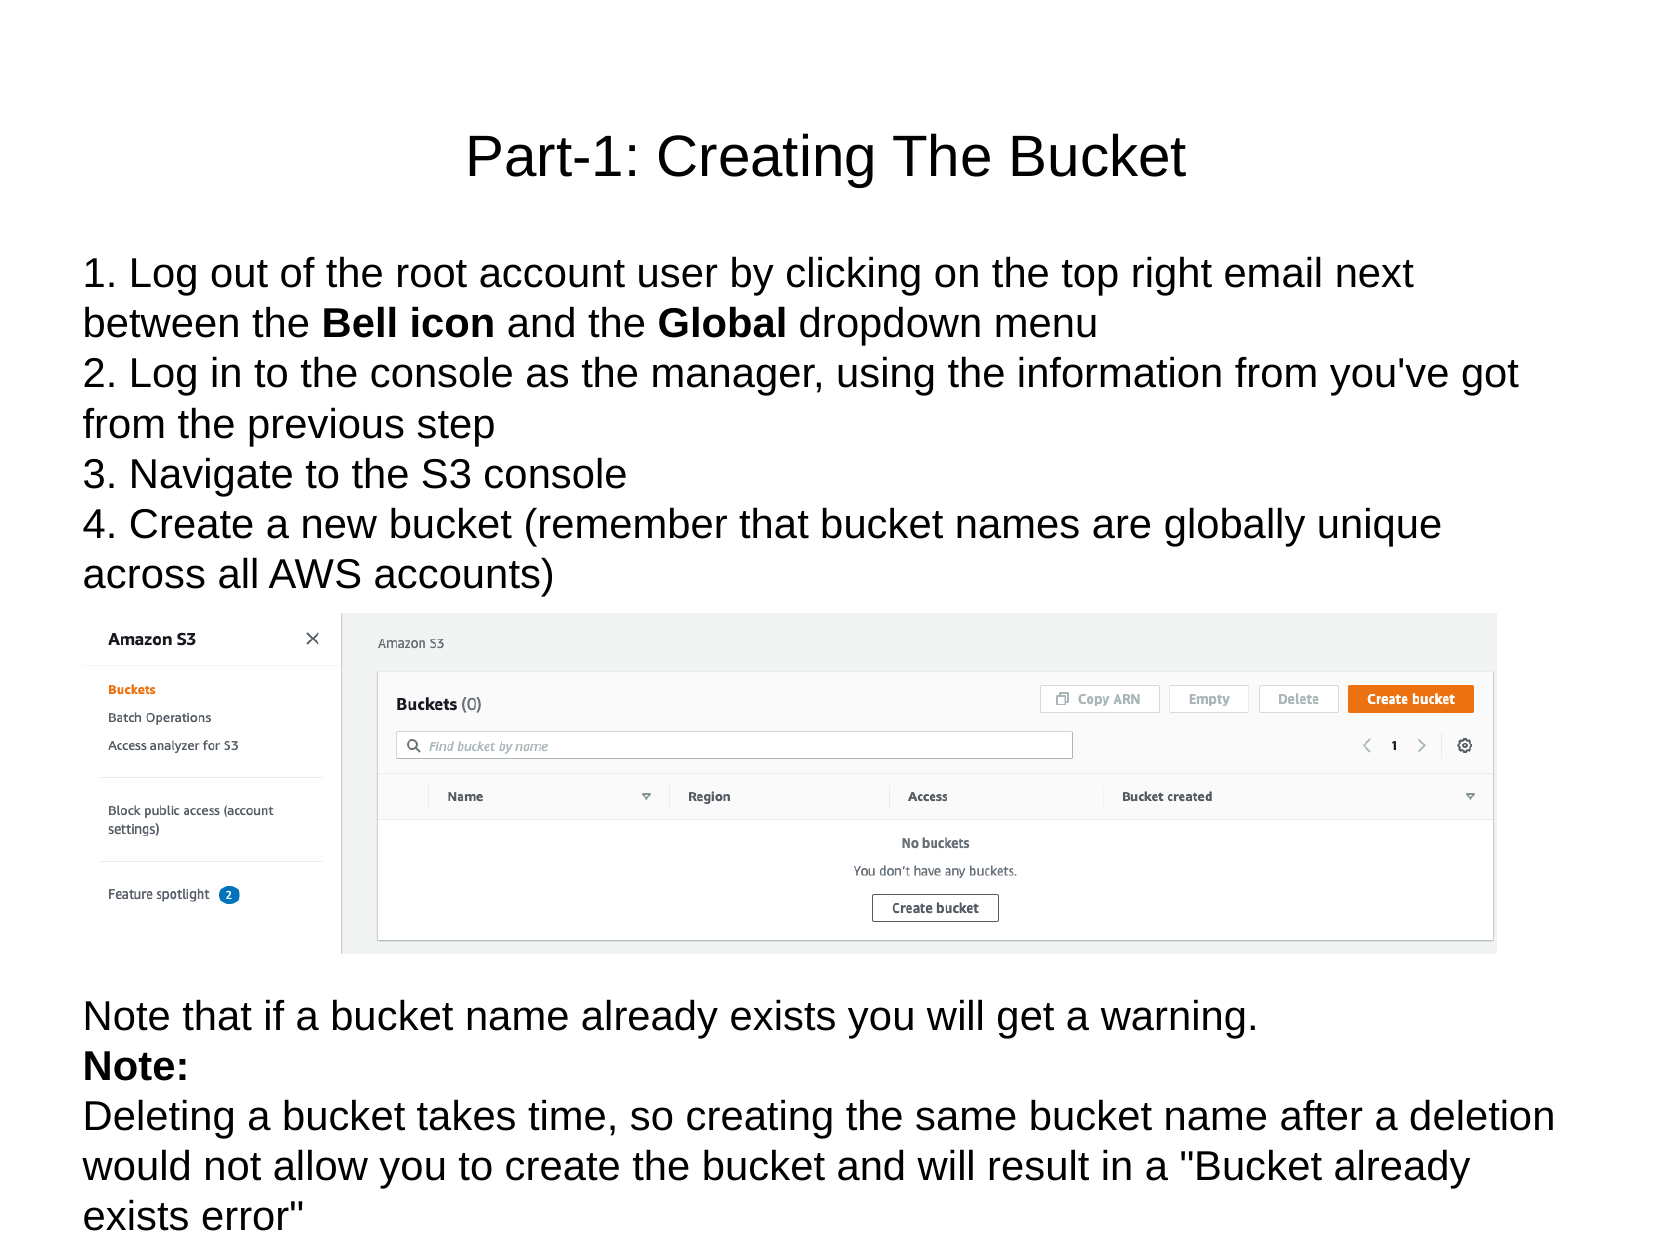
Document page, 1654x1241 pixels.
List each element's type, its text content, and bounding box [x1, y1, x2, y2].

list 1. Log out of the root account user by clicking on the top right email next between the Bell icon and the Global dropdown menu 2. Log in to the console as the manager, using the information from you've got from the previous step 3. Navigate to the S3 console 4. Create a new bucket (remember that bucket names are globally unique across all AWS accounts) [82, 246, 1571, 642]
title Part-1: Creating The Bucket [82, 49, 1571, 246]
picture [82, 613, 1497, 954]
text_box Note that if a bucket name already exists you will get a warning. Note: Deleting a bucket takes time, so creating the same bucket name after a deletion would not allow you to create the bucket and will result in a "Bucket already exists error" [82, 988, 1571, 1179]
